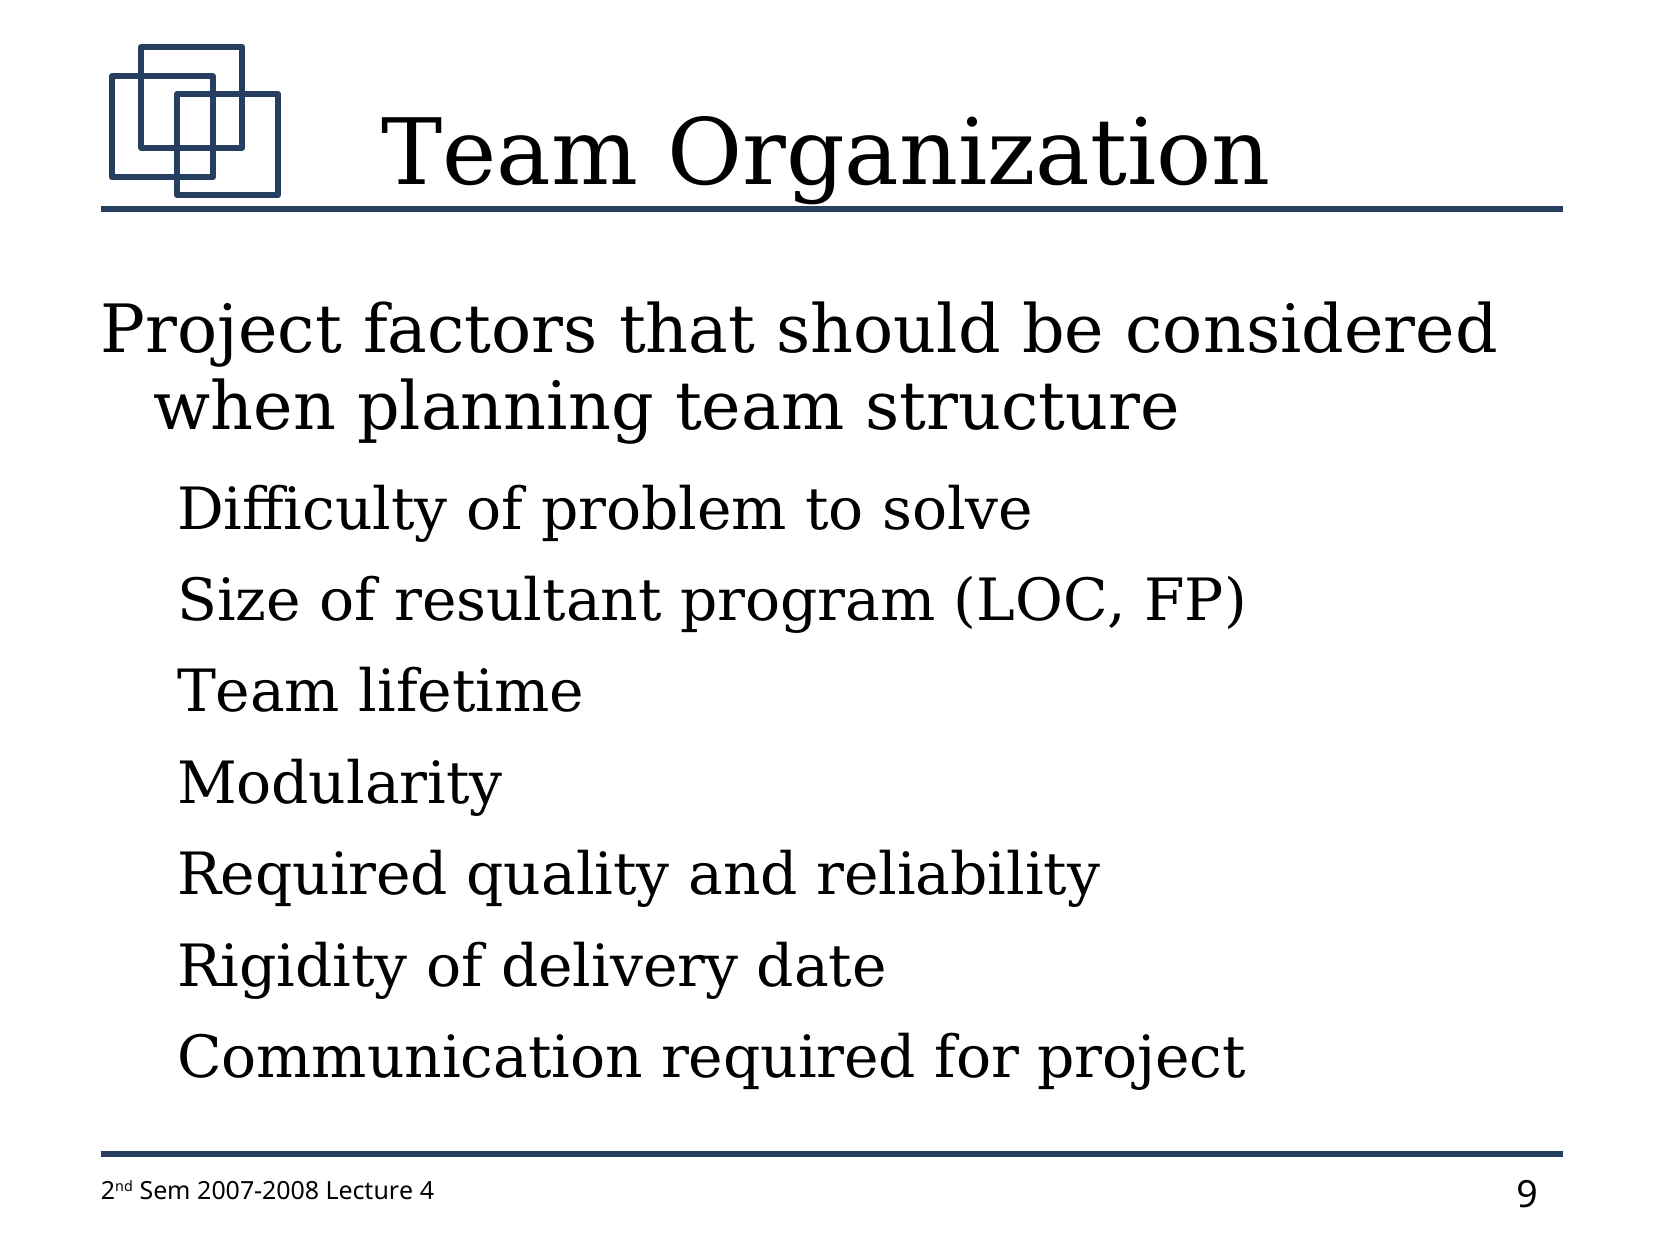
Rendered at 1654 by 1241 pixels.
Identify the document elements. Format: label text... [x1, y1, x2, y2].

title Team Organization [82, 49, 1571, 257]
list Project factors that should be considered when planning team structure Difficulty of problem to solve Size of resultant program (LOC, FP) Team lifetime Modularity Required quality and reliability Rigidity of delivery date Communication required for project [82, 290, 1571, 1109]
